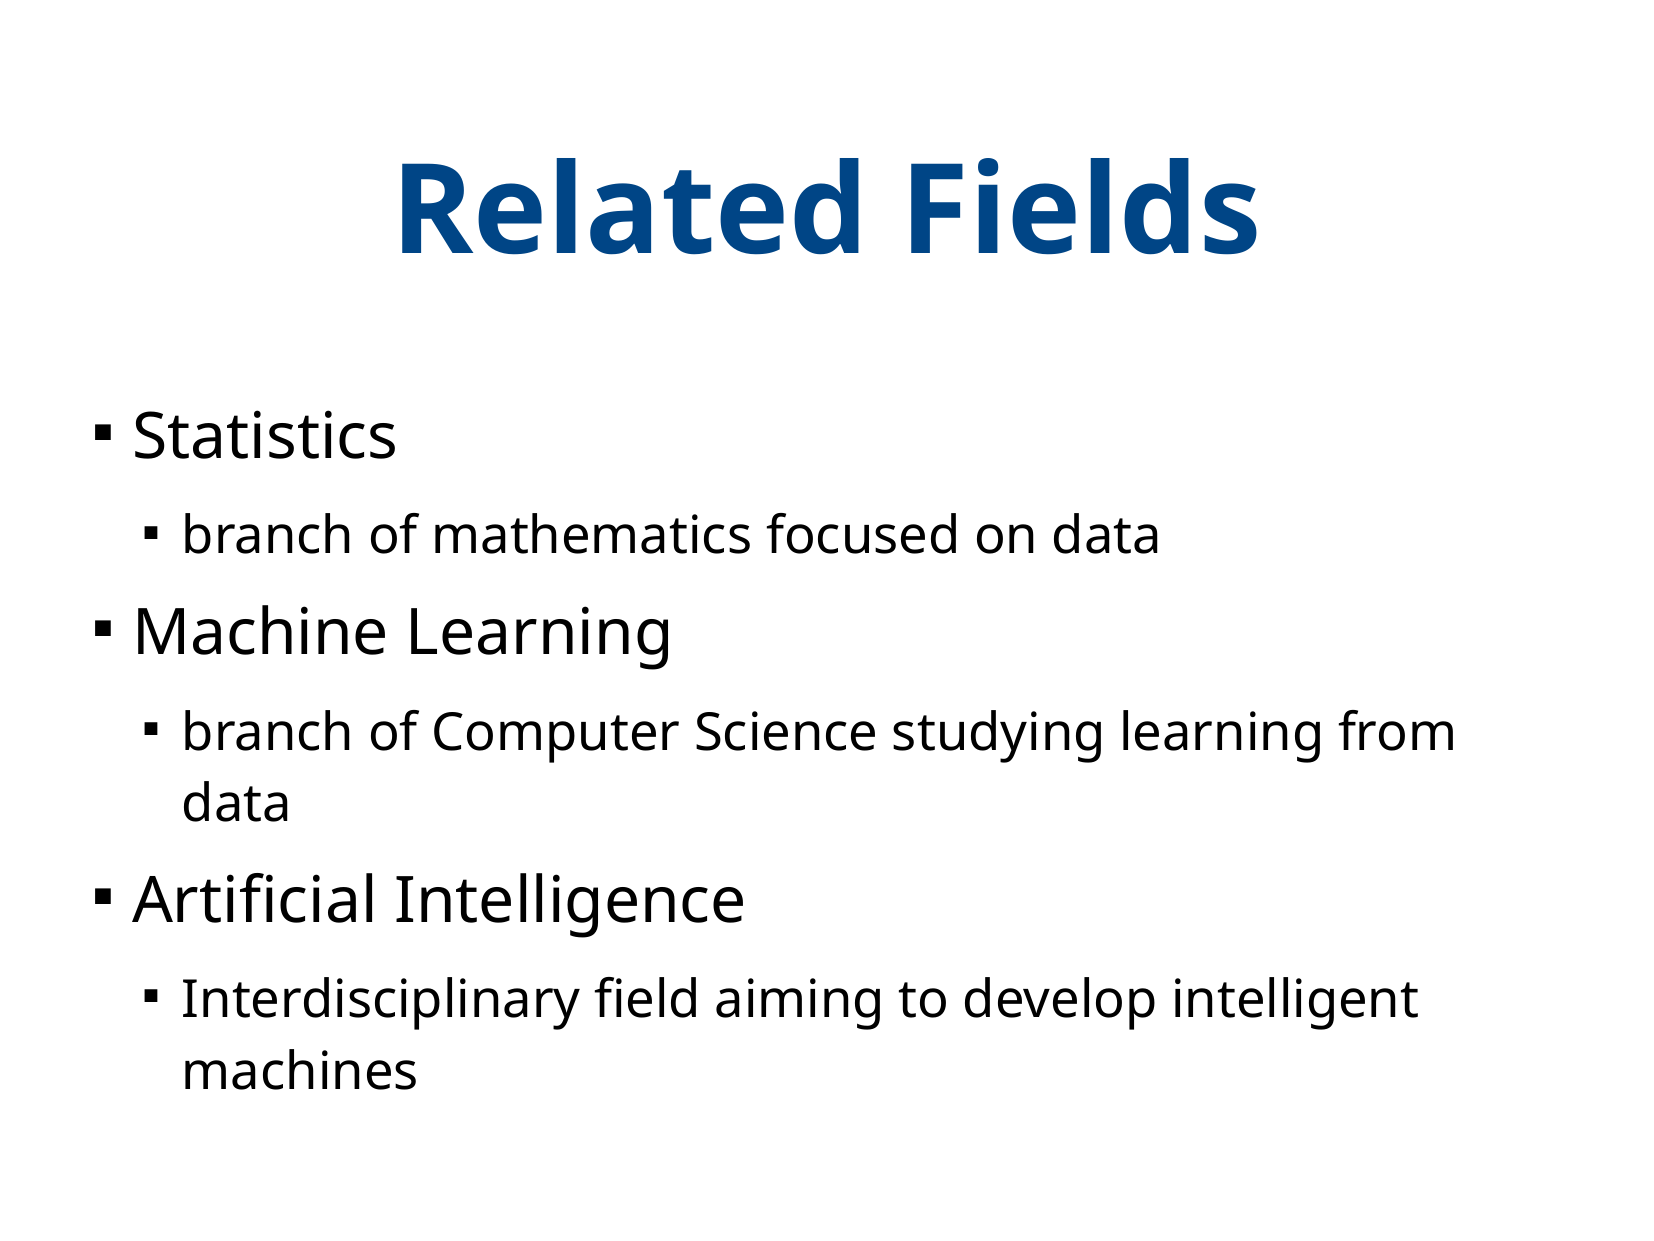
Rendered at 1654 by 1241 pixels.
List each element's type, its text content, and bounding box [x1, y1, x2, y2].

title Related Fields [82, 49, 1571, 360]
list Statistics branch of mathematics focused on data Machine Learning branch of Computer Science studying learning from data Artificial Intelligence Interdisciplinary field aiming to develop intelligent machines [82, 389, 1538, 1110]
